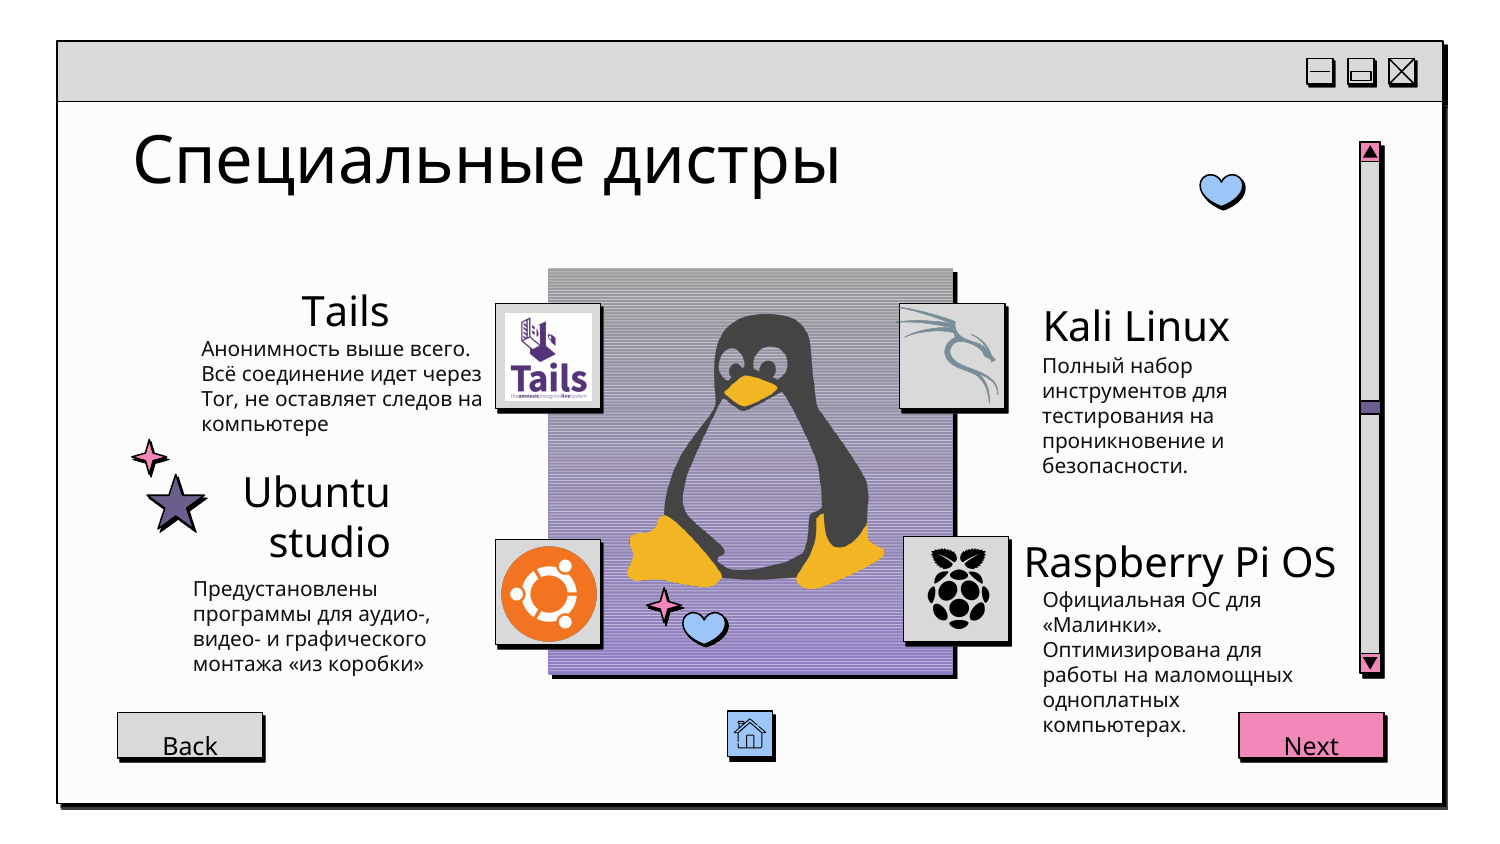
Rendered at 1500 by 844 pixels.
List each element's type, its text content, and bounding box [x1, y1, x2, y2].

subtitle Tails [286, 269, 591, 320]
picture [918, 548, 999, 629]
subtitle Next [1250, 714, 1373, 753]
title Специальные дистры [116, 101, 1384, 183]
subtitle Полный набор инструментов для тестирования на проникновение и безопасности. [1027, 338, 1346, 447]
text_box [1360, 562, 1380, 673]
text_box [1239, 712, 1384, 758]
subtitle Back [129, 714, 251, 753]
picture [496, 541, 602, 647]
text_box [117, 712, 263, 758]
text_box [1200, 174, 1243, 207]
text_box [1360, 142, 1380, 520]
text_box [147, 474, 205, 529]
text_box [131, 439, 167, 475]
subtitle Предустановлены программы для аудио-, видео- и графического монтажа «из коробки» [177, 560, 482, 660]
subtitle Официальная ОС для «Малинки». Оптимизирована для работы на маломощных одноплатных компьютерах. [1027, 571, 1332, 671]
subtitle Ubuntu studio [227, 451, 532, 502]
picture [505, 313, 592, 401]
picture [618, 300, 1002, 589]
subtitle Kali Linux [1027, 284, 1332, 336]
subtitle Raspberry Pi OS [1008, 520, 1428, 562]
subtitle Анонимность выше всего. Всё соединение идет через Tor, не оставляет следов на компьютере [186, 320, 505, 401]
text_box [495, 268, 1009, 674]
text_box [727, 711, 773, 757]
